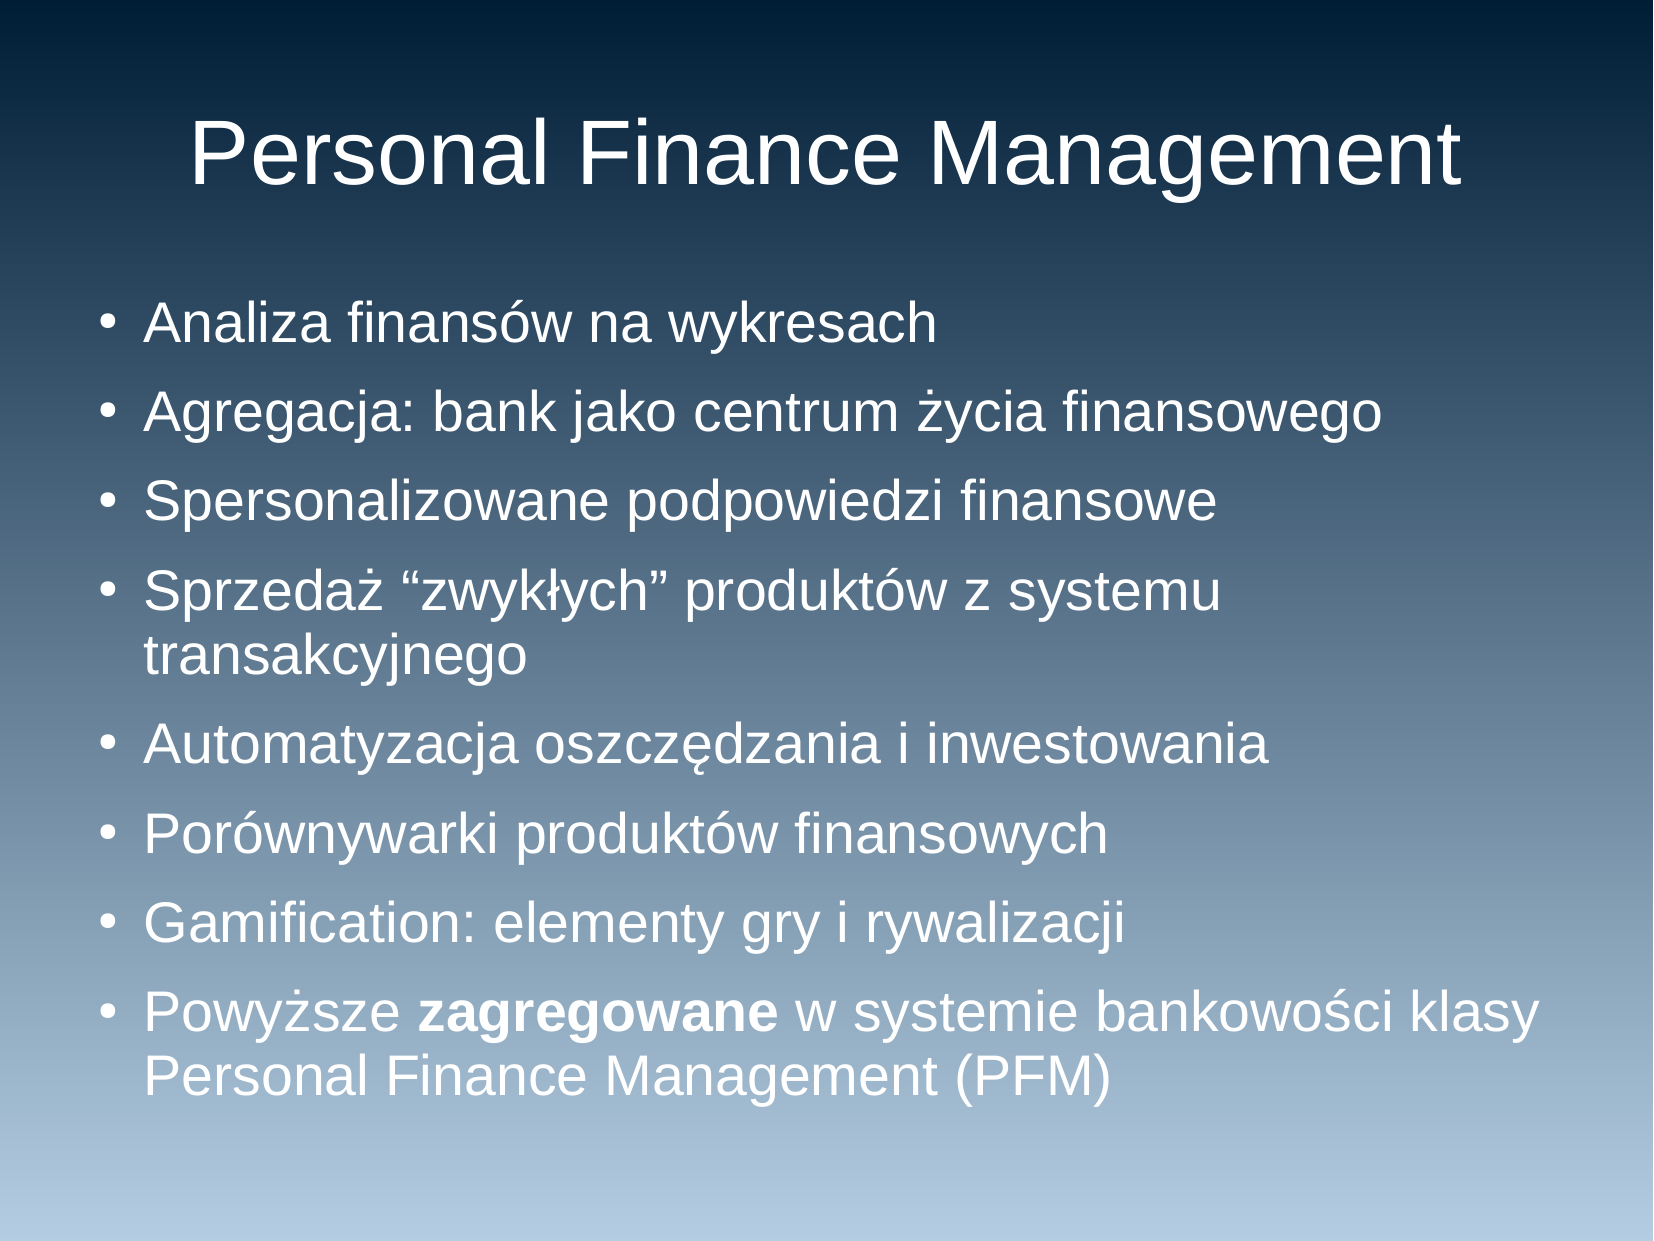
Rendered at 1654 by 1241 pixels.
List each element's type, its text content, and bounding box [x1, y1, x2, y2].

title Personal Finance Management [82, 49, 1571, 257]
list Analiza finansów na wykresach Agregacja: bank jako centrum życia finansowego Spersonalizowane podpowiedzi finansowe Sprzedaż “zwykłych” produktów z systemu transakcyjnego Automatyzacja oszczędzania i inwestowania Porównywarki produktów finansowych Gamification: elementy gry i rywalizacji Powyższe zagregowane w systemie bankowości klasy Personal Finance Management (PFM) [82, 290, 1571, 1109]
